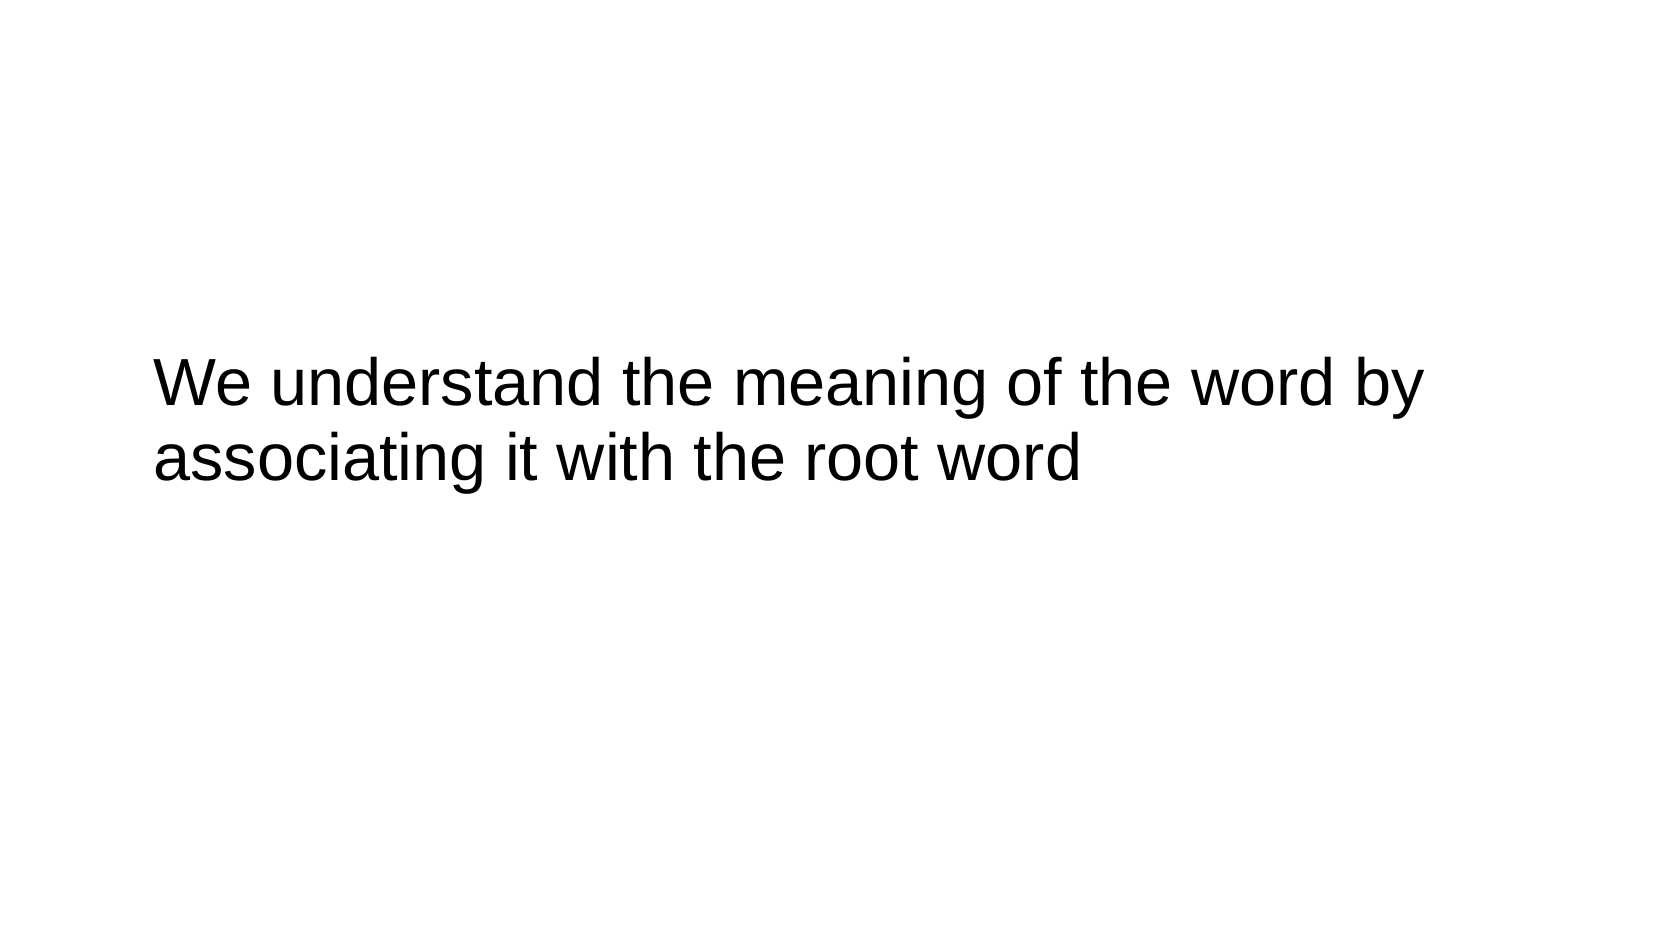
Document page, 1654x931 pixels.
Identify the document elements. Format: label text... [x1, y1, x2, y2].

list We understand the meaning of the word by associating it with the root word [82, 344, 1571, 896]
